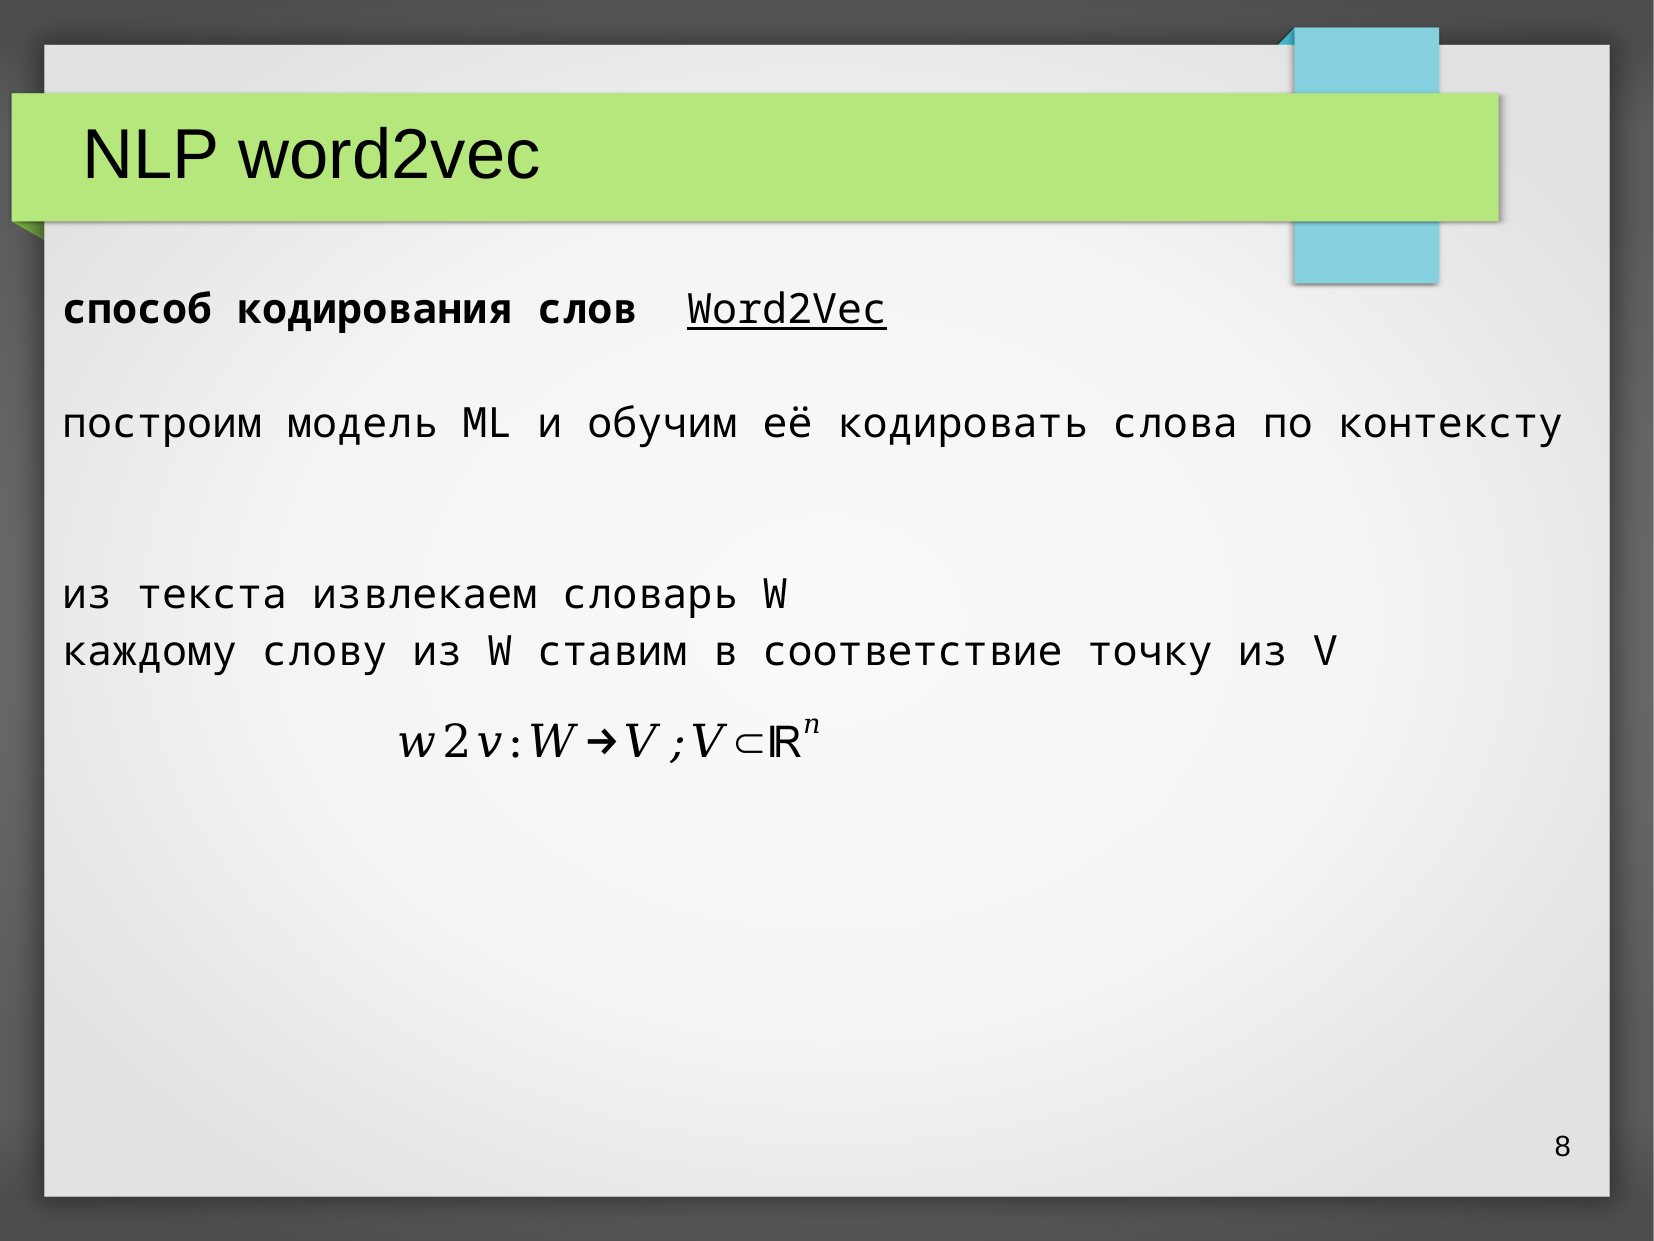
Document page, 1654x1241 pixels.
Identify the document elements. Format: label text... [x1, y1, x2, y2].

title NLP word2vec [82, 113, 1406, 194]
text_box способ кодирования слов Word2Vec построим модель ML и обучим её кодировать слова по контексту из текста извлекаем словарь W каждому слову из W ставим в соответствие точку из V [47, 271, 1595, 675]
picture [0, 0, 1654, 1241]
chart [390, 708, 827, 768]
